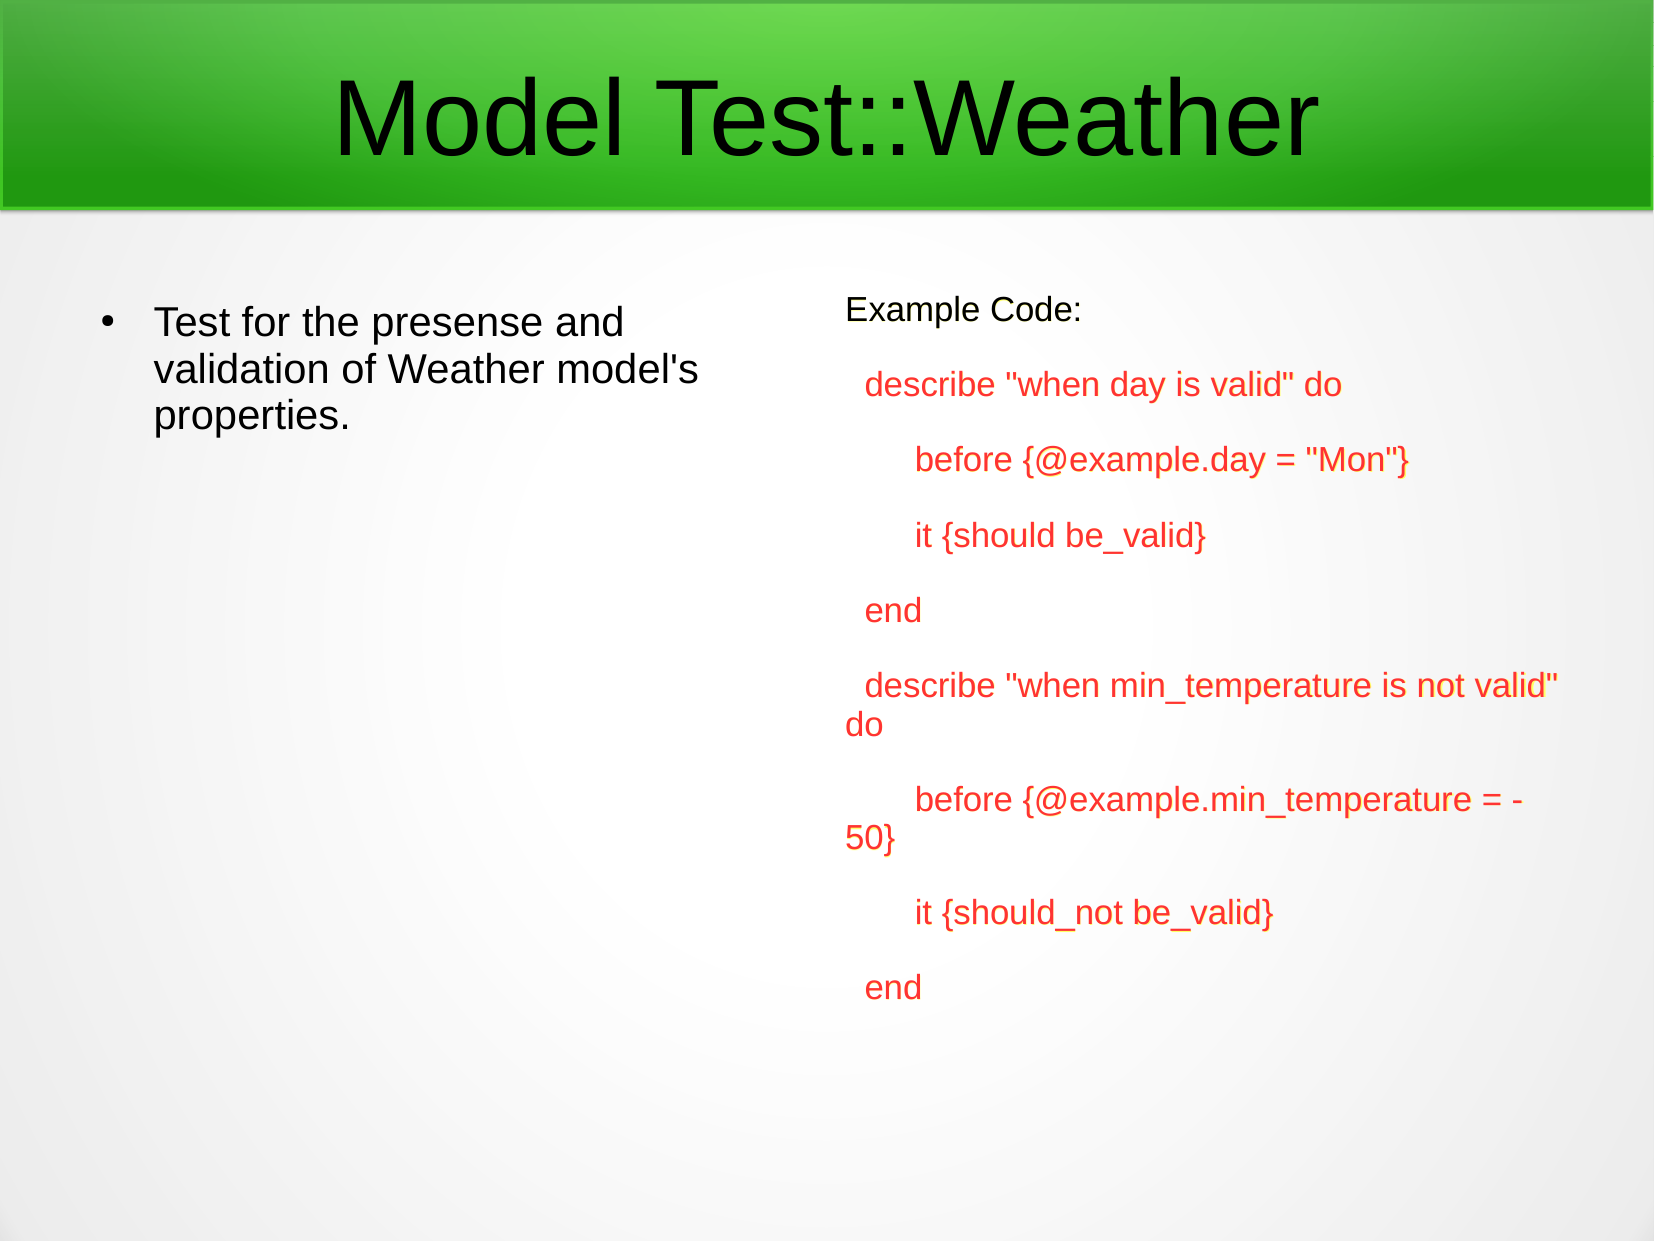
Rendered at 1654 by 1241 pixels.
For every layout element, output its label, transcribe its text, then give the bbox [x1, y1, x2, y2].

list Test for the presense and validation of Weather model's properties. [82, 299, 809, 1019]
title Model Test::Weather [82, 47, 1571, 189]
list Example Code: describe "when day is valid" do before {@example.day = "Mon"} it {should be_valid} end describe "when min_temperature is not valid" do before {@example.min_temperature = -50} it {should_not be_valid} end [845, 290, 1572, 1010]
